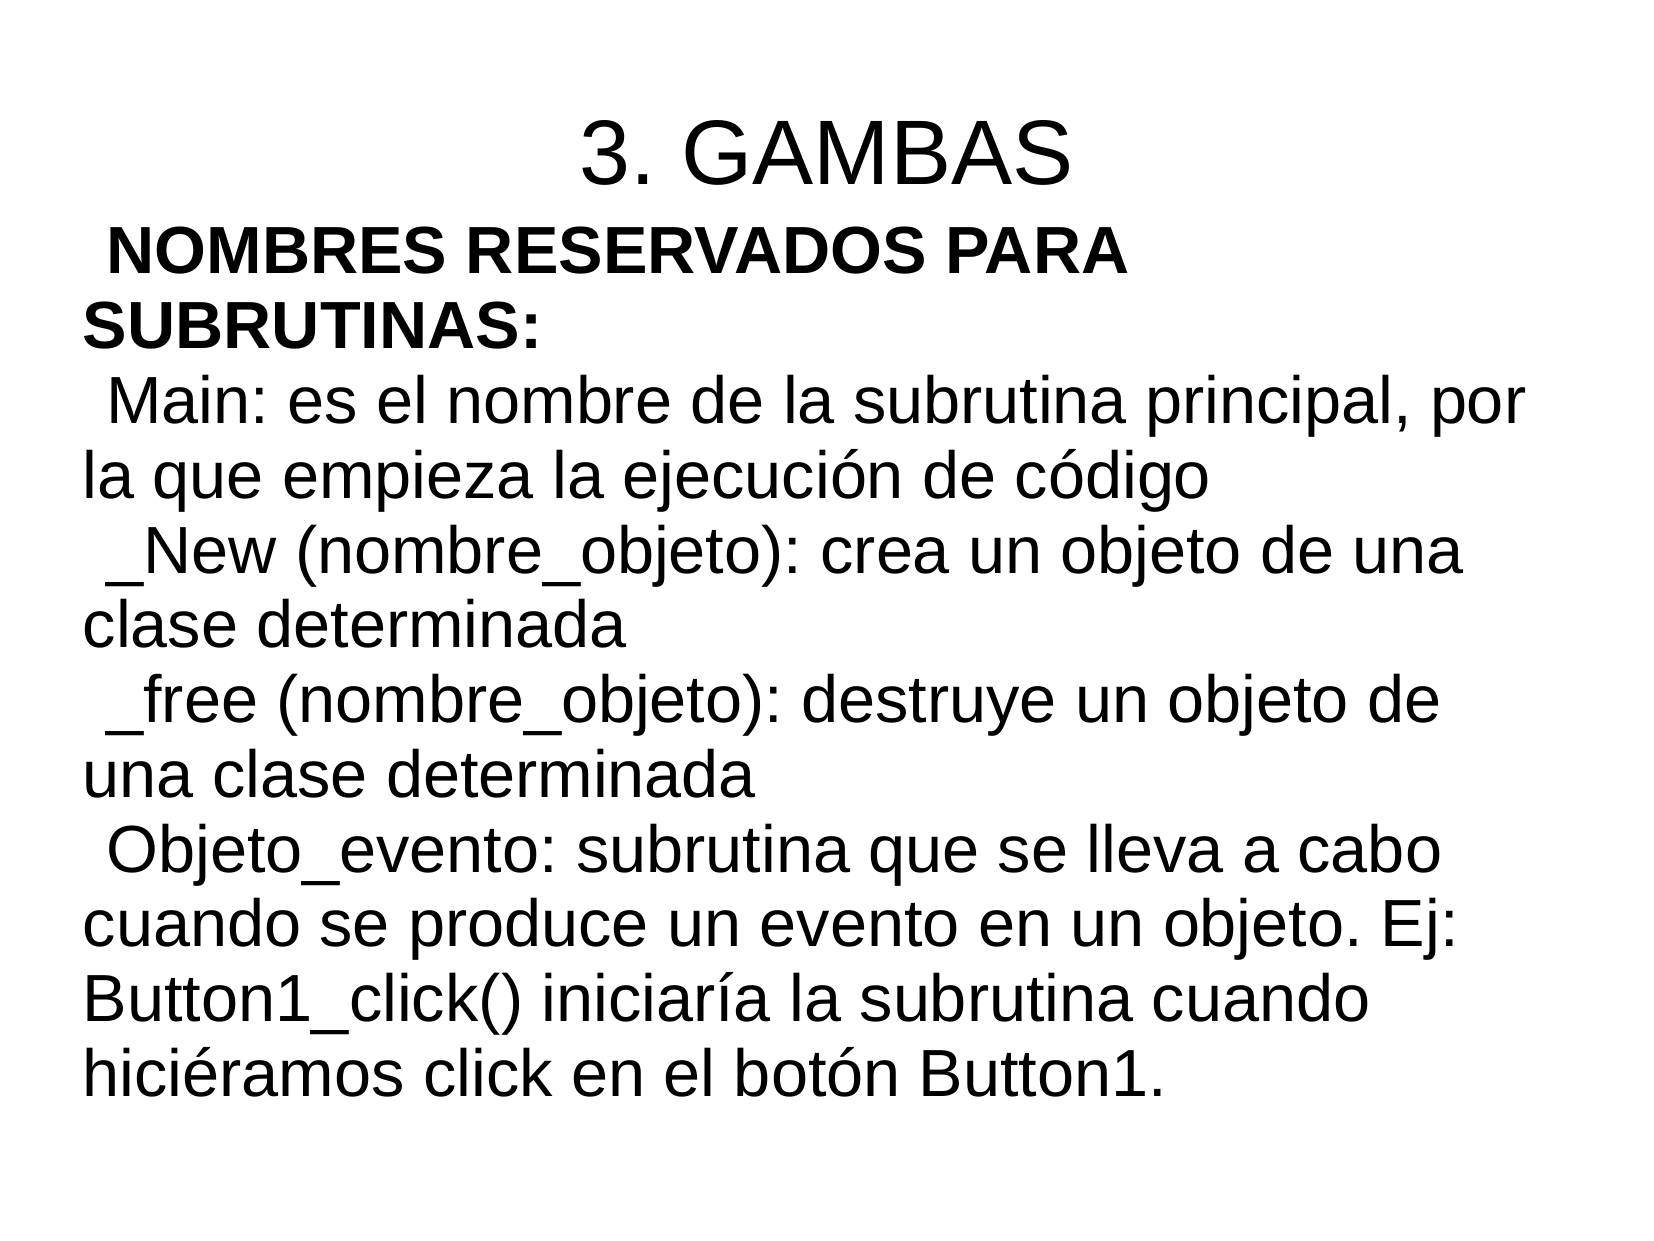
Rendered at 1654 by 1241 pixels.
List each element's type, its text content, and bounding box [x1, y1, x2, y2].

subtitle NOMBRES RESERVADOS PARA SUBRUTINAS: Main: es el nombre de la subrutina principal, por la que empieza la ejecución de código _New (nombre_objeto): crea un objeto de una clase determinada _free (nombre_objeto): destruye un objeto de una clase determinada Objeto_evento: subrutina que se lleva a cabo cuando se produce un evento en un objeto. Ej: Button1_click() iniciaría la subrutina cuando hiciéramos click en el botón Button1. [82, 213, 1571, 1186]
title 3. GAMBAS [82, 49, 1571, 213]
